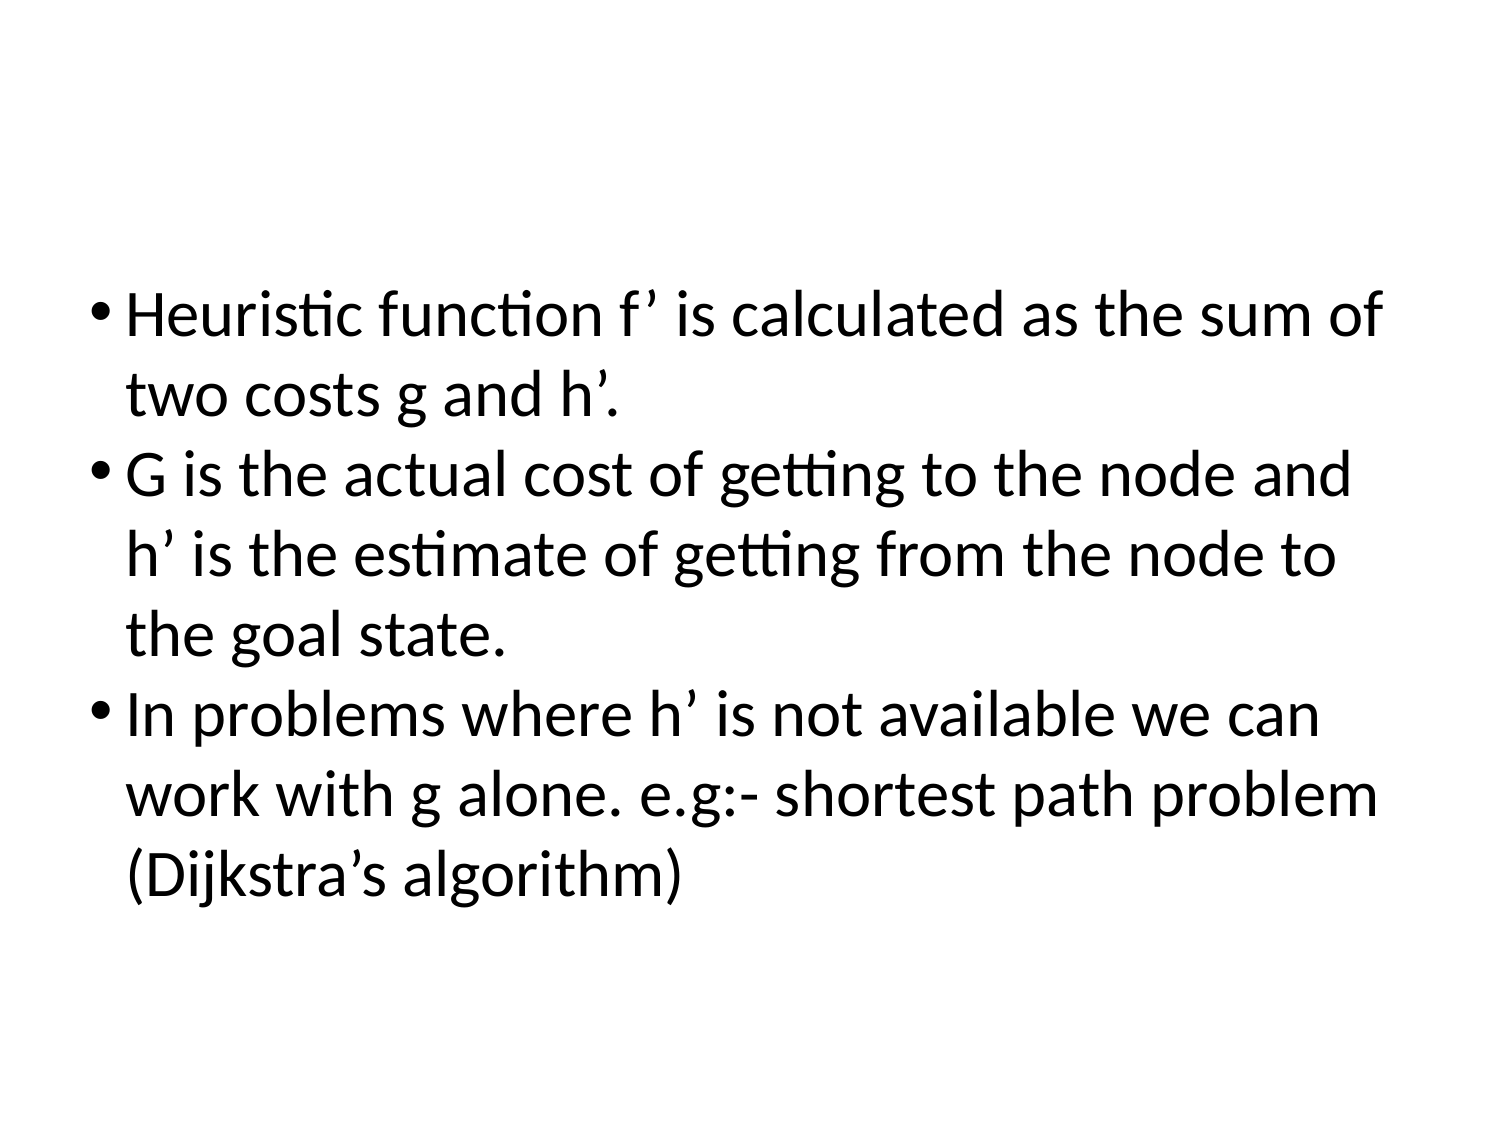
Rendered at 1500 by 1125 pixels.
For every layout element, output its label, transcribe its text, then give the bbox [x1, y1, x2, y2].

text_box Heuristic function f’ is calculated as the sum of two costs g and h’. G is the actual cost of getting to the node and h’ is the estimate of getting from the node to the goal state. In problems where h’ is not available we can work with g alone. e.g:- shortest path problem (Dijkstra’s algorithm) [75, 262, 1425, 1005]
